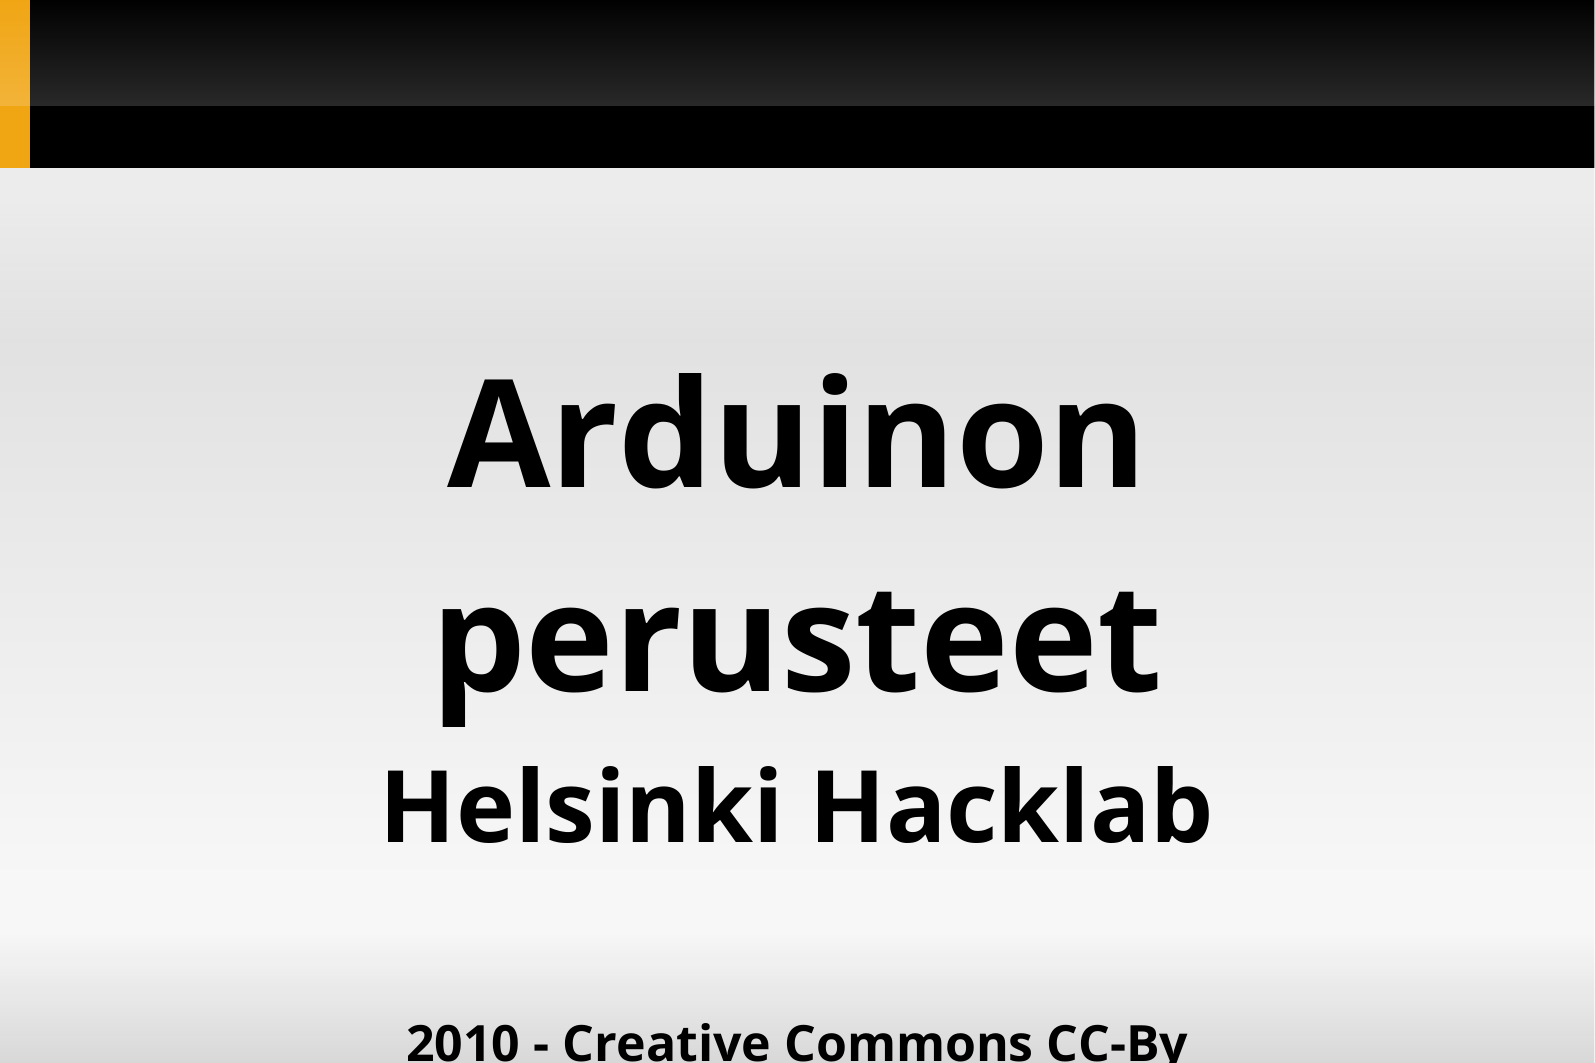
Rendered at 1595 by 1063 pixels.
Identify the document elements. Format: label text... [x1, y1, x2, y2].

subtitle Arduinon perusteet Helsinki Hacklab 2010 - Creative Commons CC-By [79, 248, 1515, 951]
title [74, 0, 1510, 192]
picture [0, 0, 1595, 1063]
